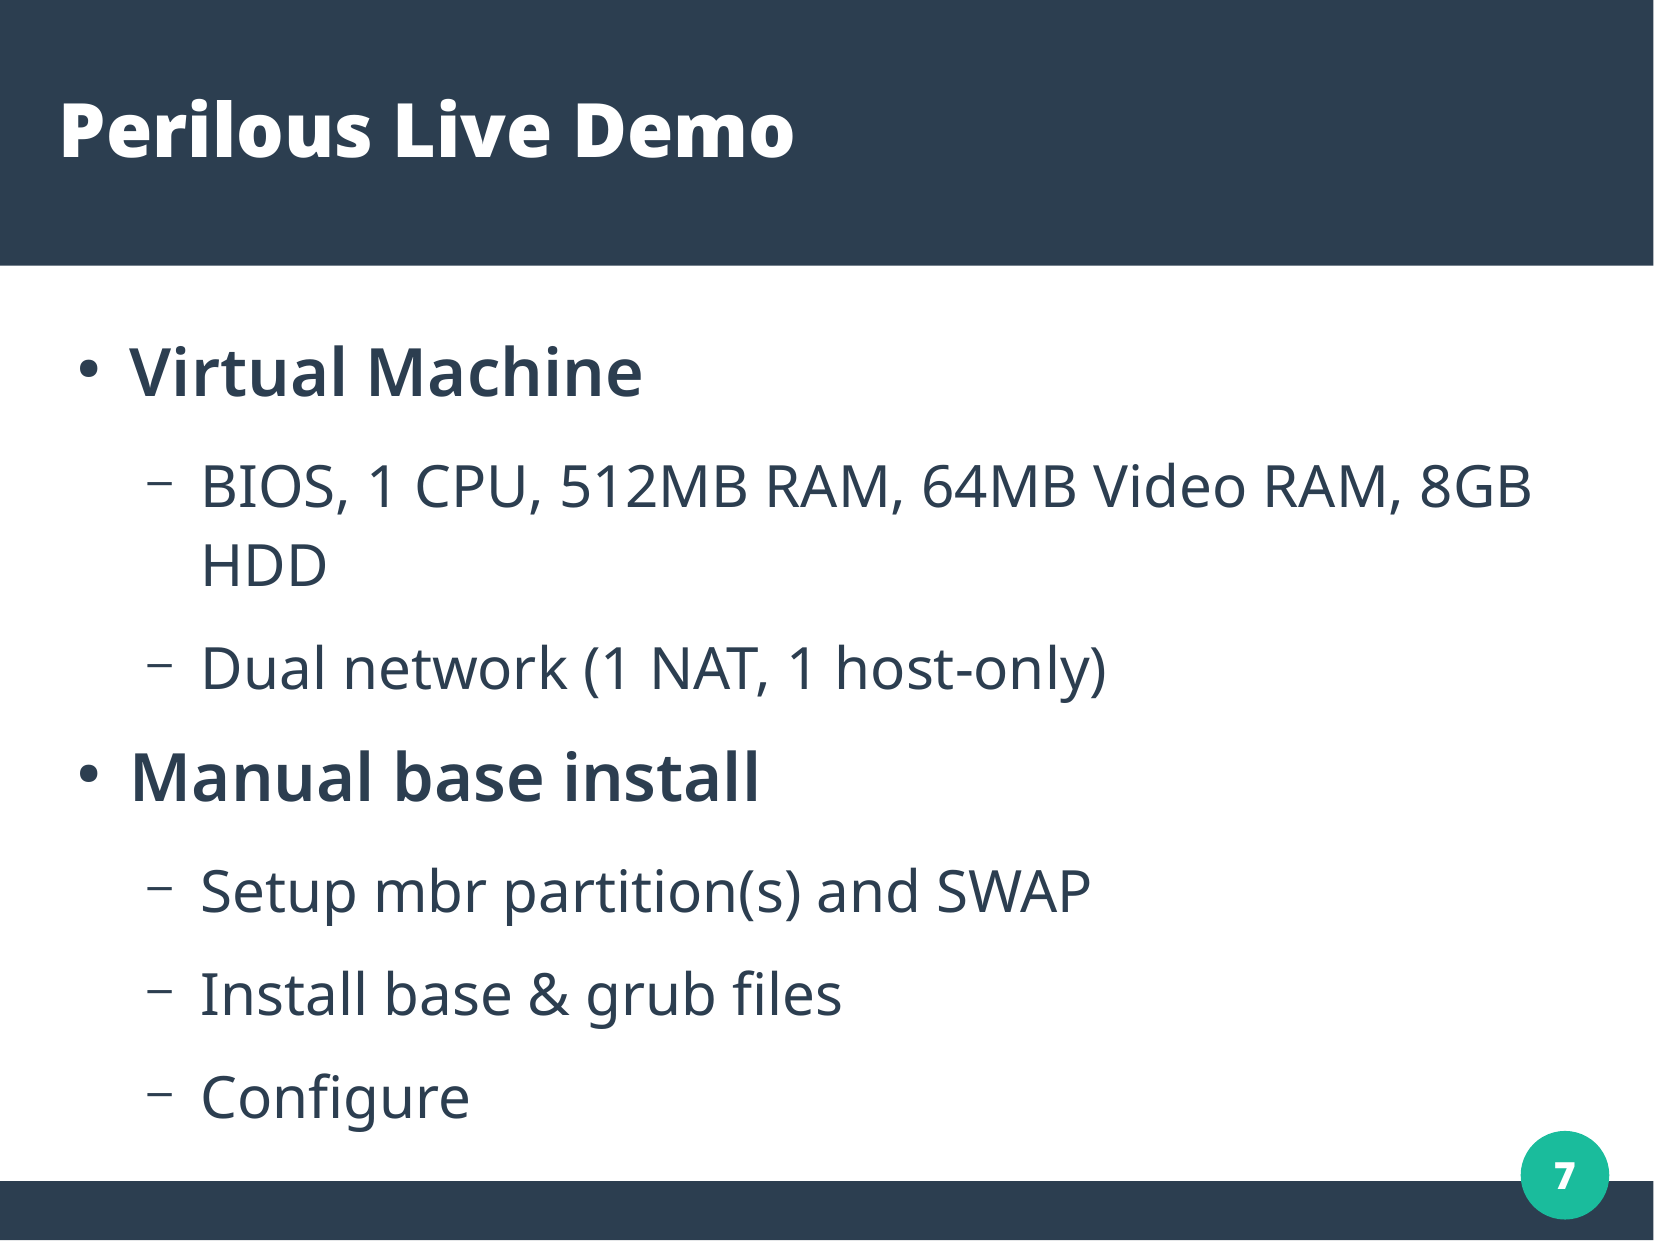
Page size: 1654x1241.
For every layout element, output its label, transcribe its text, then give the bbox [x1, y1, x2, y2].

title Perilous Live Demo [59, 49, 1595, 207]
list Virtual Machine BIOS, 1 CPU, 512MB RAM, 64MB Video RAM, 8GB HDD Dual network (1 NAT, 1 host-only) Manual base install Setup mbr partition(s) and SWAP Install base & grub files Configure [59, 324, 1595, 1152]
